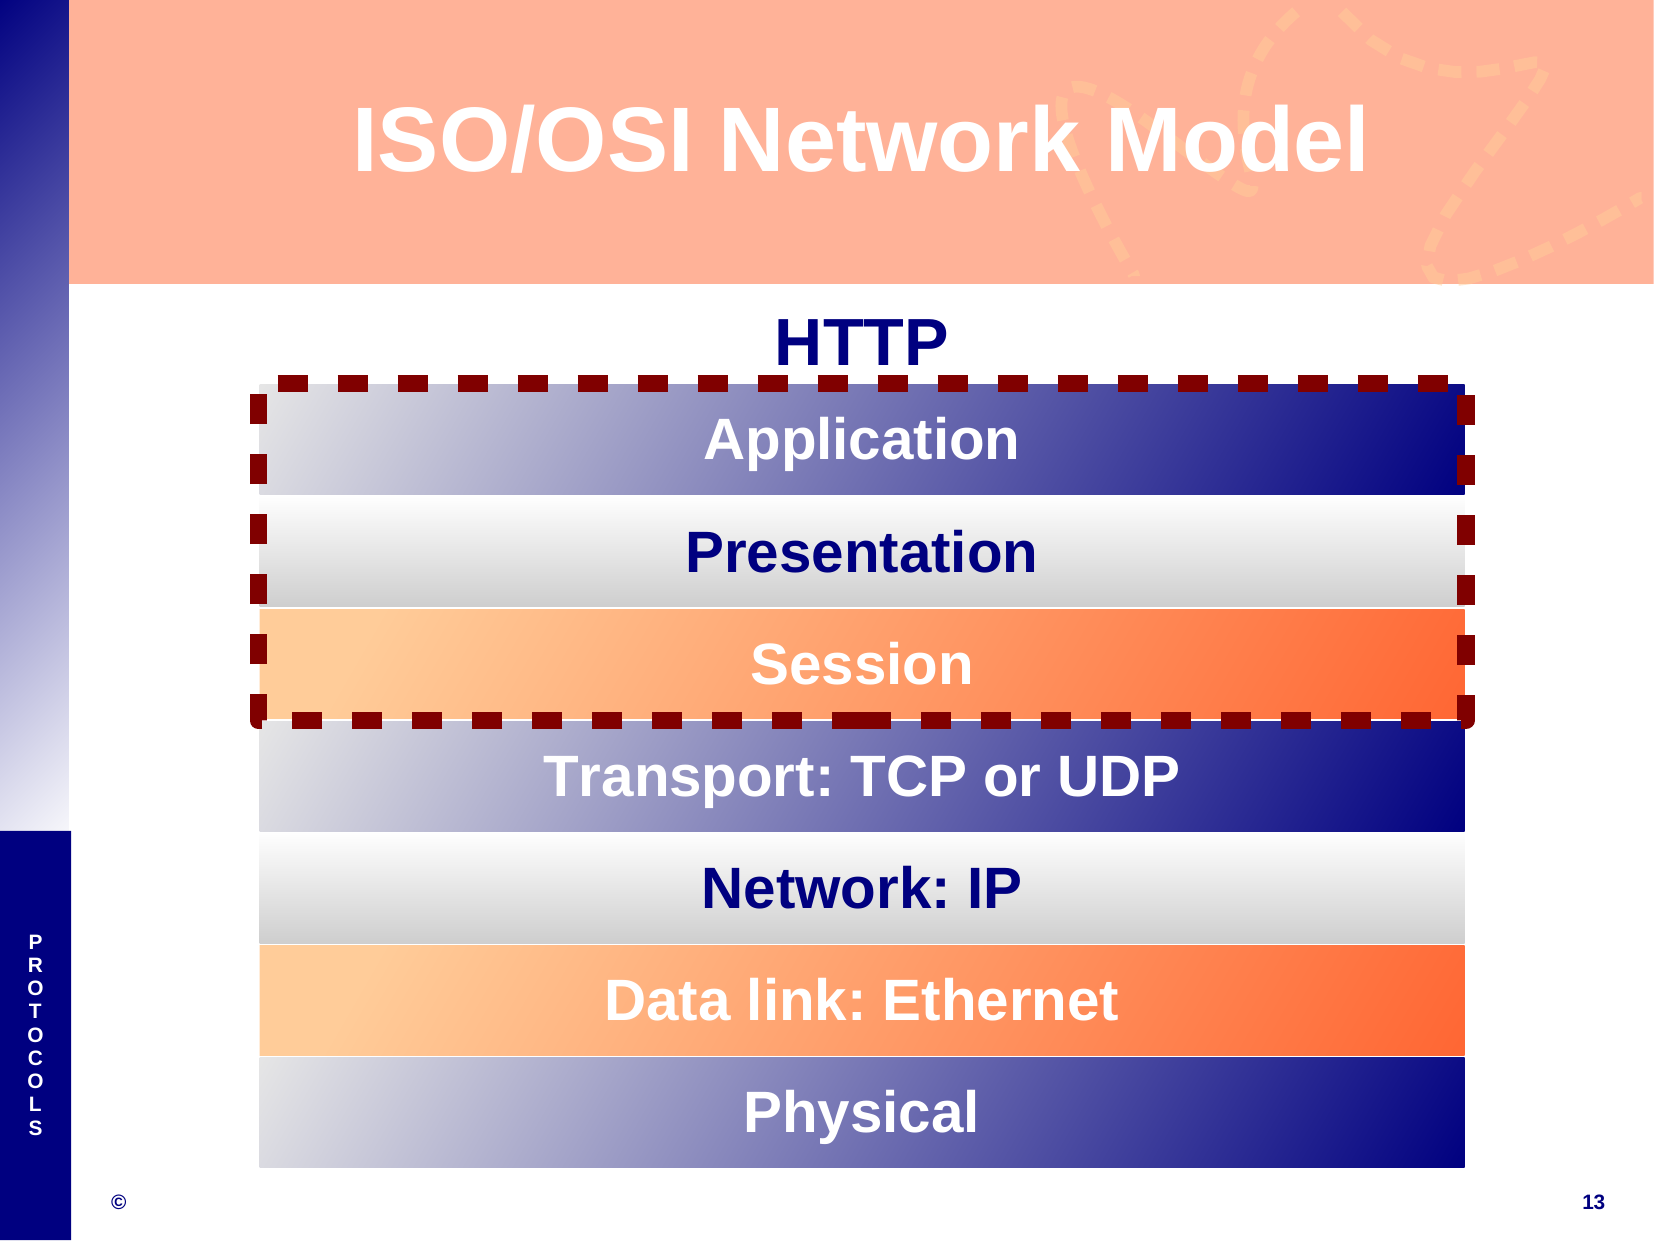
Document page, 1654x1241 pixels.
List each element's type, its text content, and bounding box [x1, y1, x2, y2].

text_box Network: IP [259, 833, 1465, 944]
text_box HTTP [744, 304, 980, 380]
text_box P R O T O C O L S [0, 829, 71, 1241]
text_box Session [259, 609, 1465, 719]
text_box Presentation [259, 496, 1465, 607]
text_box Transport: TCP or UDP [259, 721, 1465, 832]
text_box Physical [259, 1057, 1465, 1168]
text_box Data link: Ethernet [259, 945, 1465, 1056]
text_box Application [259, 384, 1465, 495]
title ISO/OSI Network Model [70, 36, 1654, 244]
